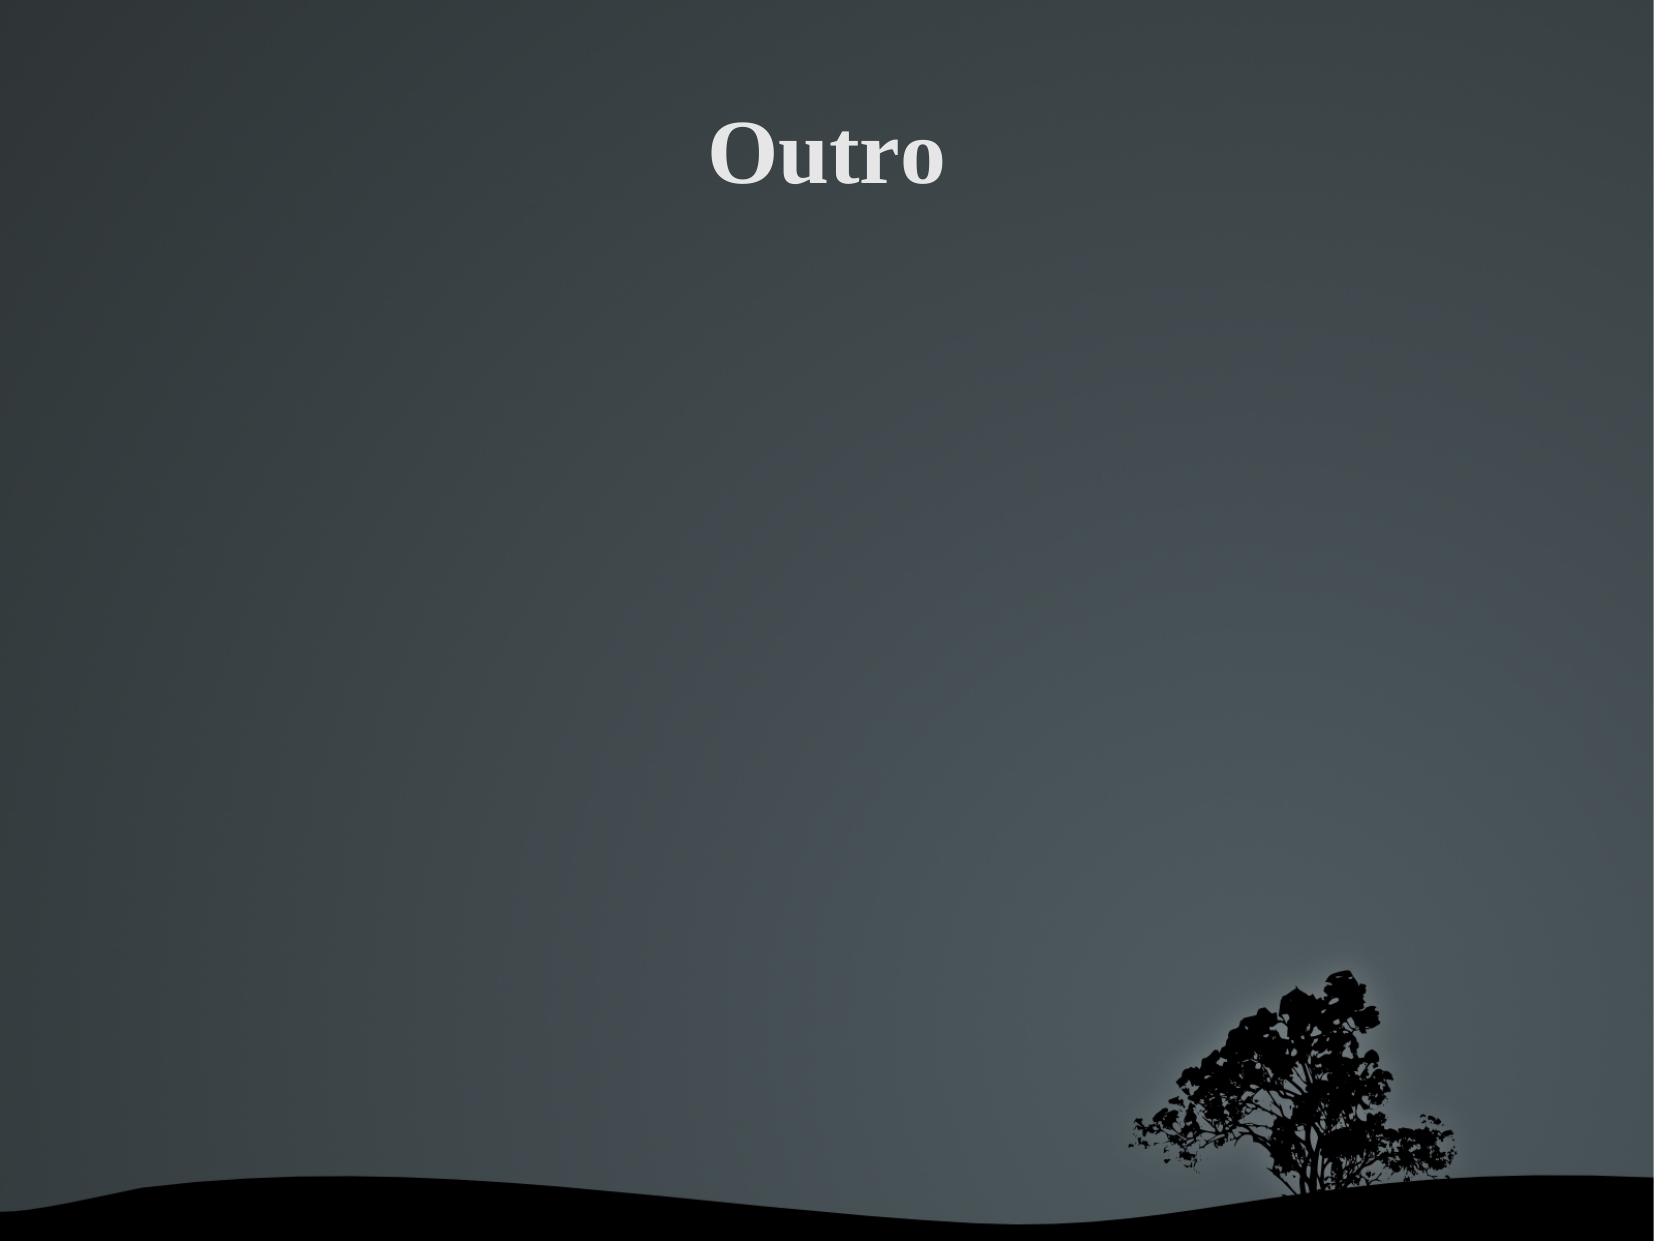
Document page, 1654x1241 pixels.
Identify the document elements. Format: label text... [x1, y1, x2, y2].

title Outro [82, 56, 1571, 250]
picture [0, 0, 1654, 1241]
